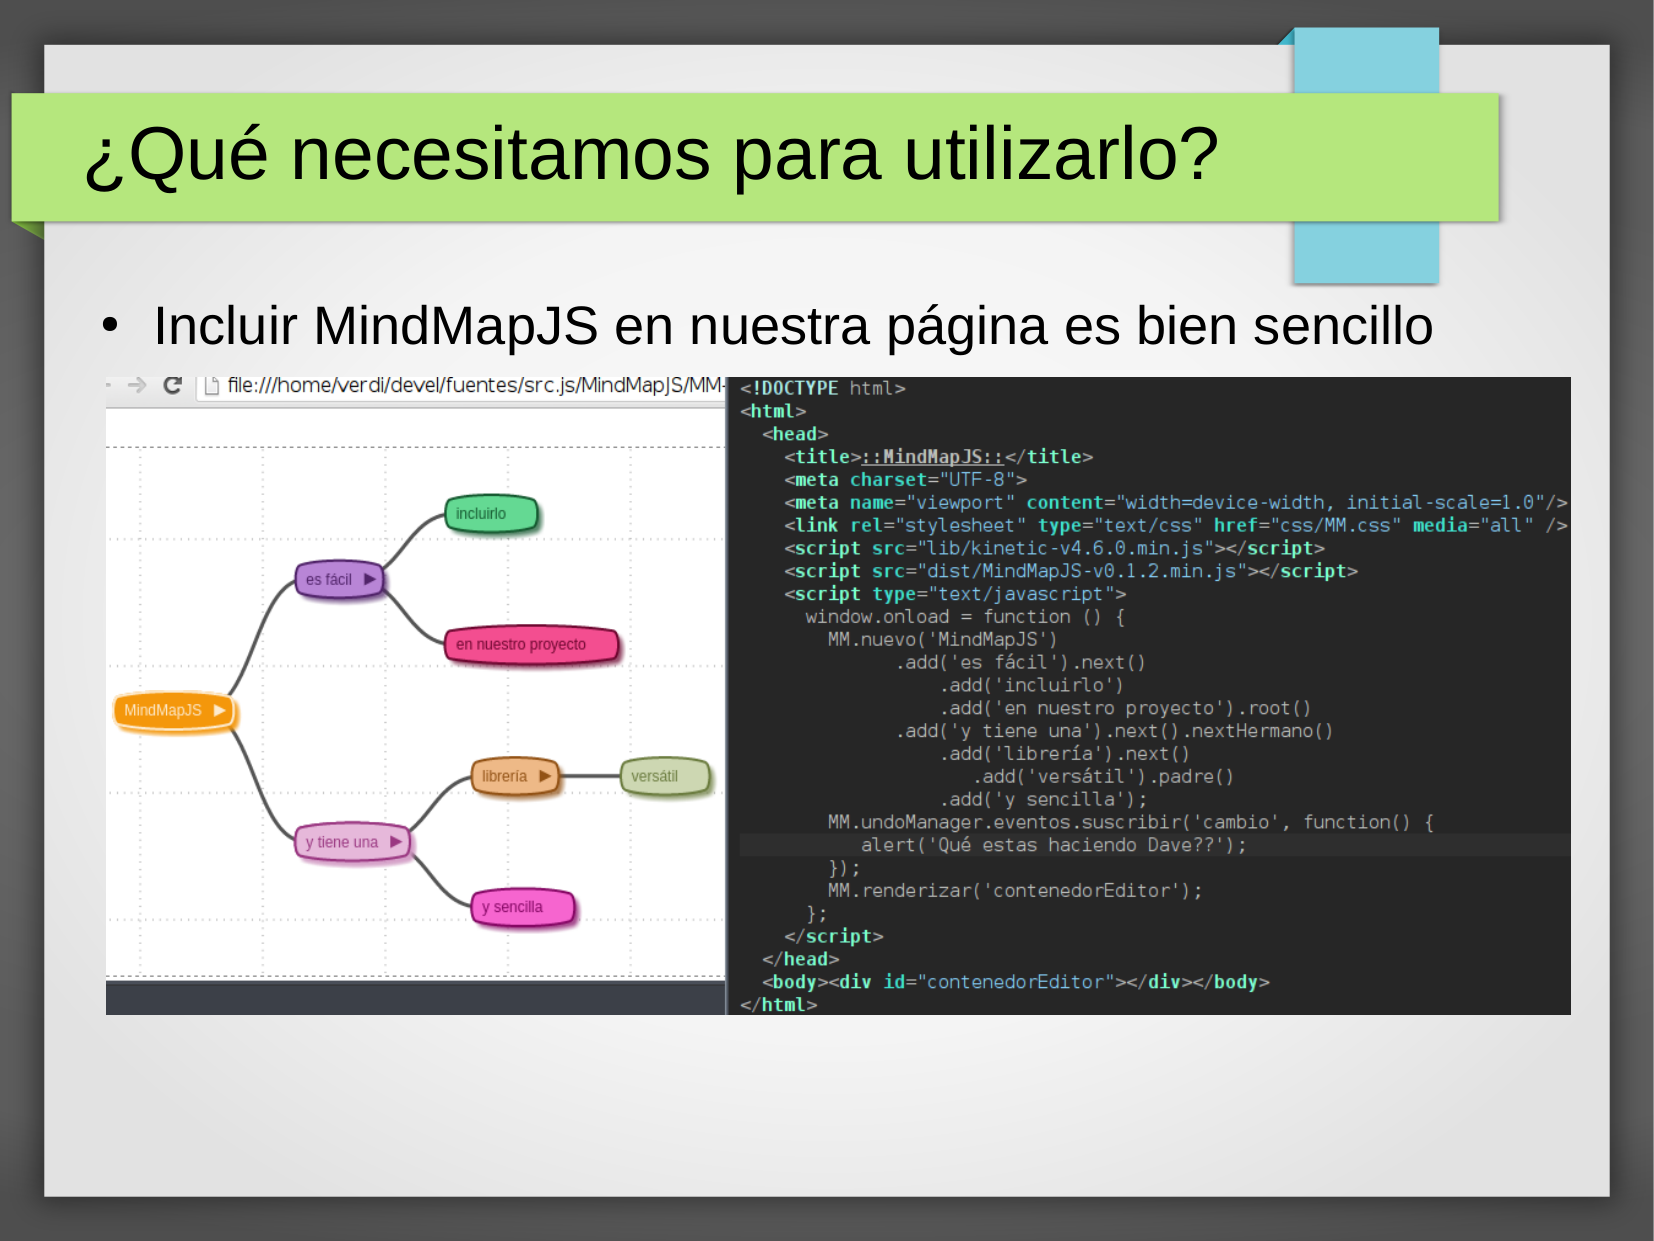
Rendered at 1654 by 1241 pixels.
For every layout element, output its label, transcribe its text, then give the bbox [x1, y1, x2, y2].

list Incluir MindMapJS en nuestra página es bien sencillo [82, 295, 1571, 1015]
picture [0, 0, 1654, 1241]
title ¿Qué necesitamos para utilizarlo? [82, 94, 1264, 213]
